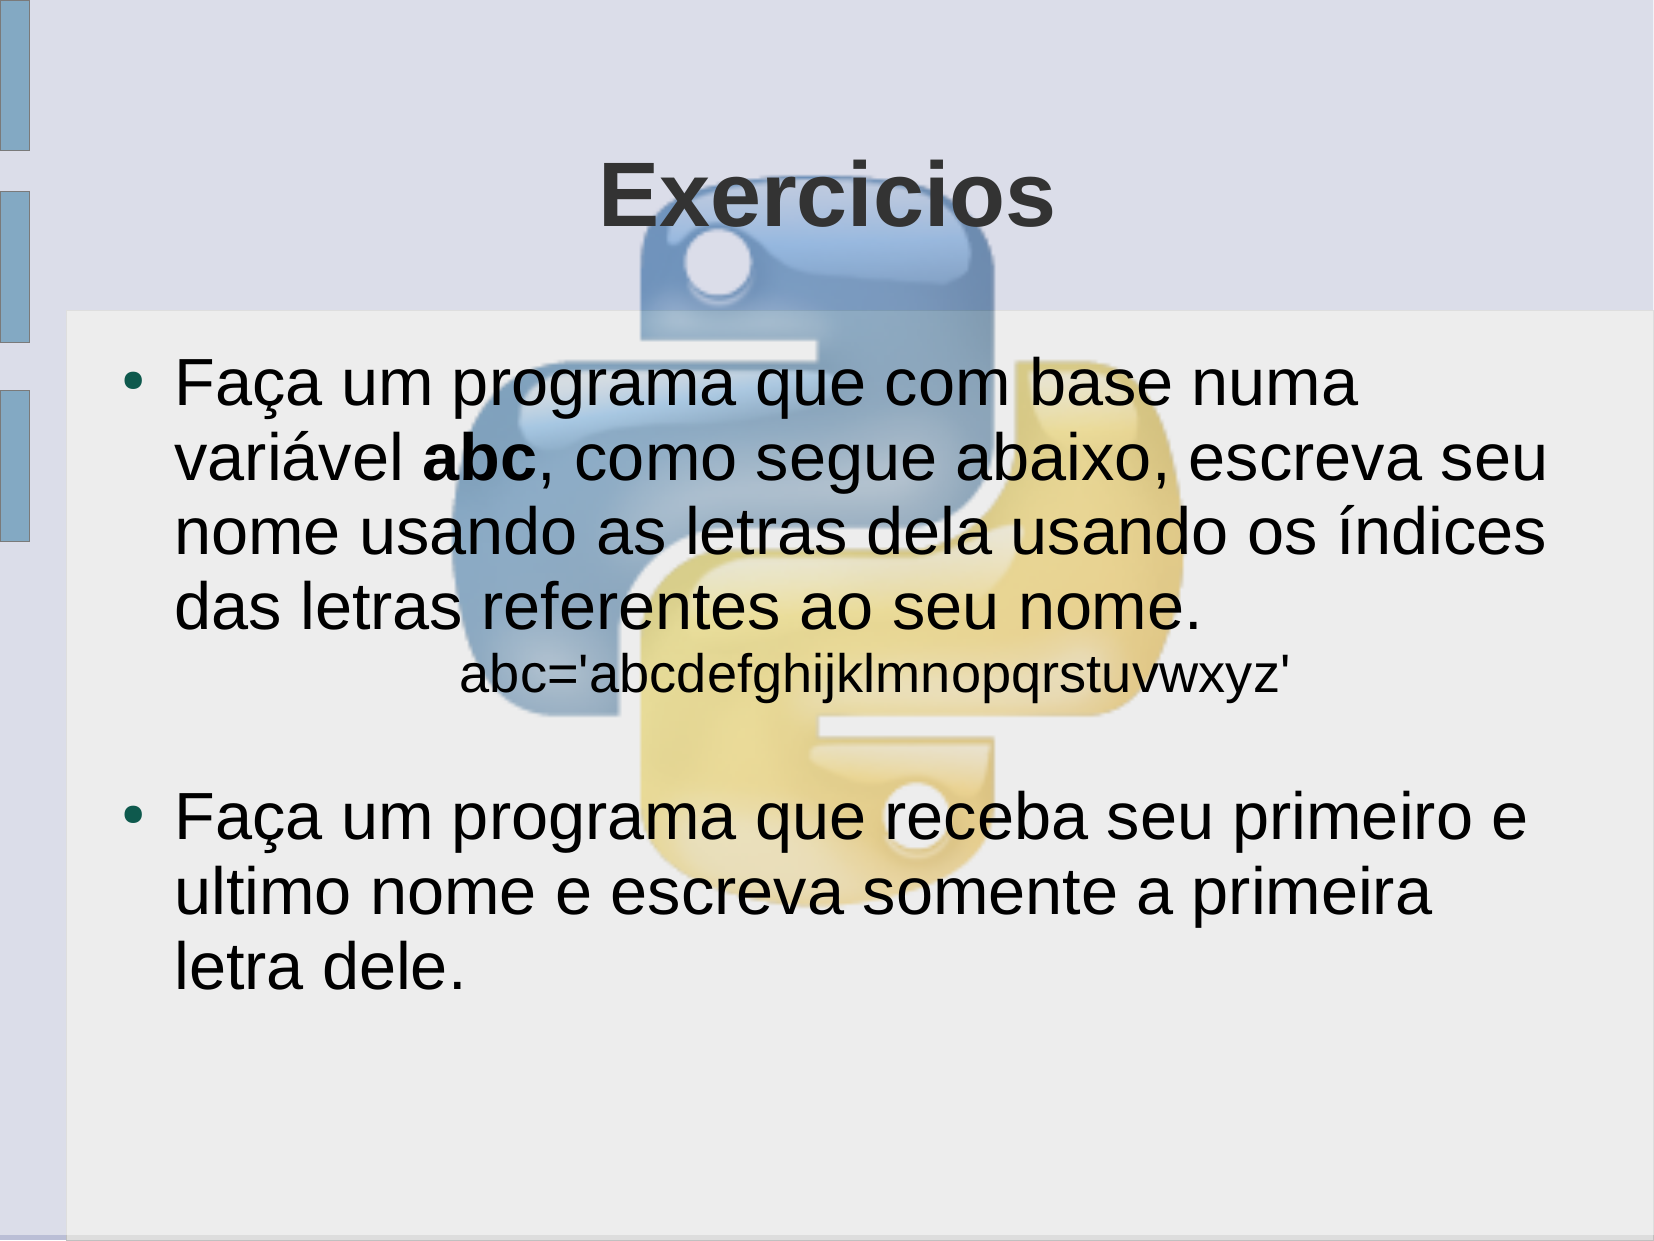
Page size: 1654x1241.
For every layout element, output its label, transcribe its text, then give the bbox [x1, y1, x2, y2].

title Exercicios [121, 91, 1534, 299]
list Faça um programa que com base numa variável abc, como segue abaixo, escreva seu nome usando as letras dela usando os índices das letras referentes ao seu nome. abc='abcdefghijklmnopqrstuvwxyz' Faça um programa que receba seu primeiro e ultimo nome e escreva somente a primeira letra dele. [103, 344, 1577, 1127]
picture [0, 0, 1654, 1235]
